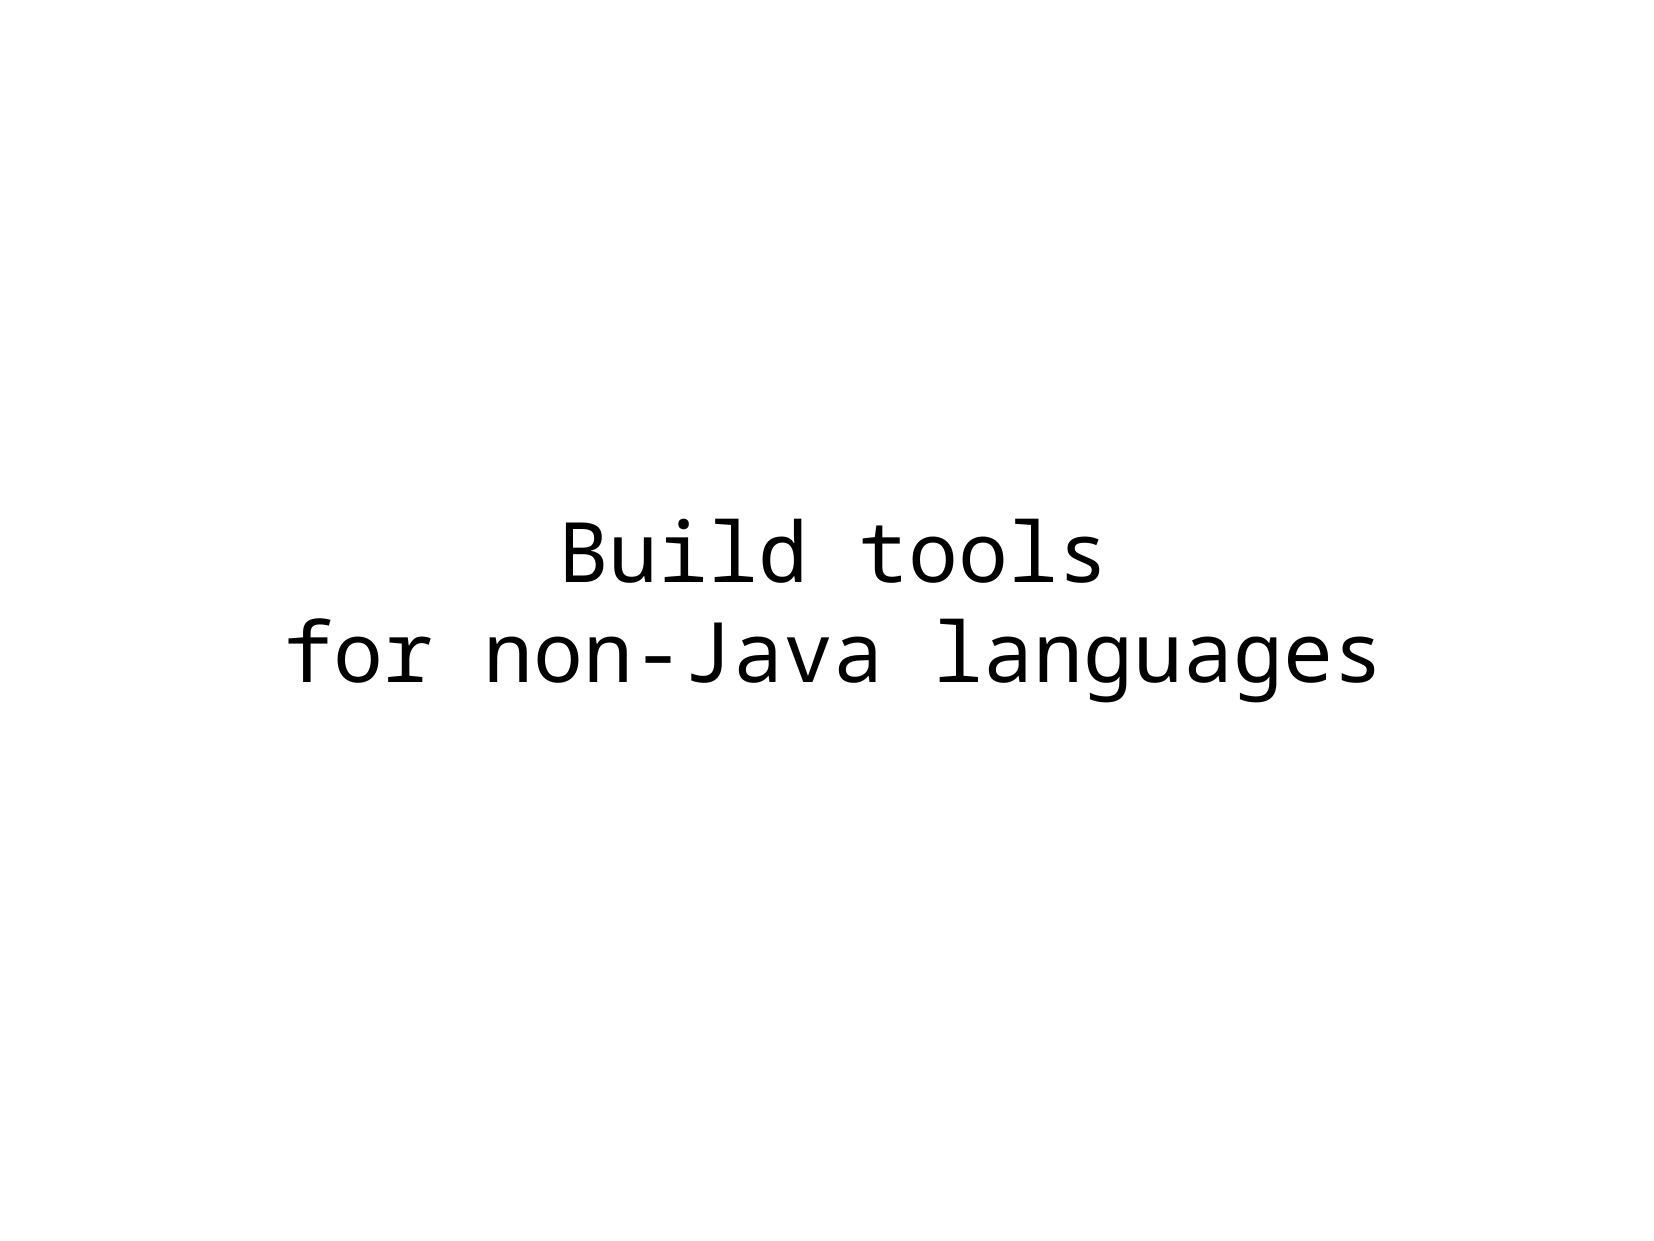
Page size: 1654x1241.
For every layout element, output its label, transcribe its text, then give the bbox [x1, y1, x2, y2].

text_box Build tools for non-Java languages [92, 499, 1576, 746]
